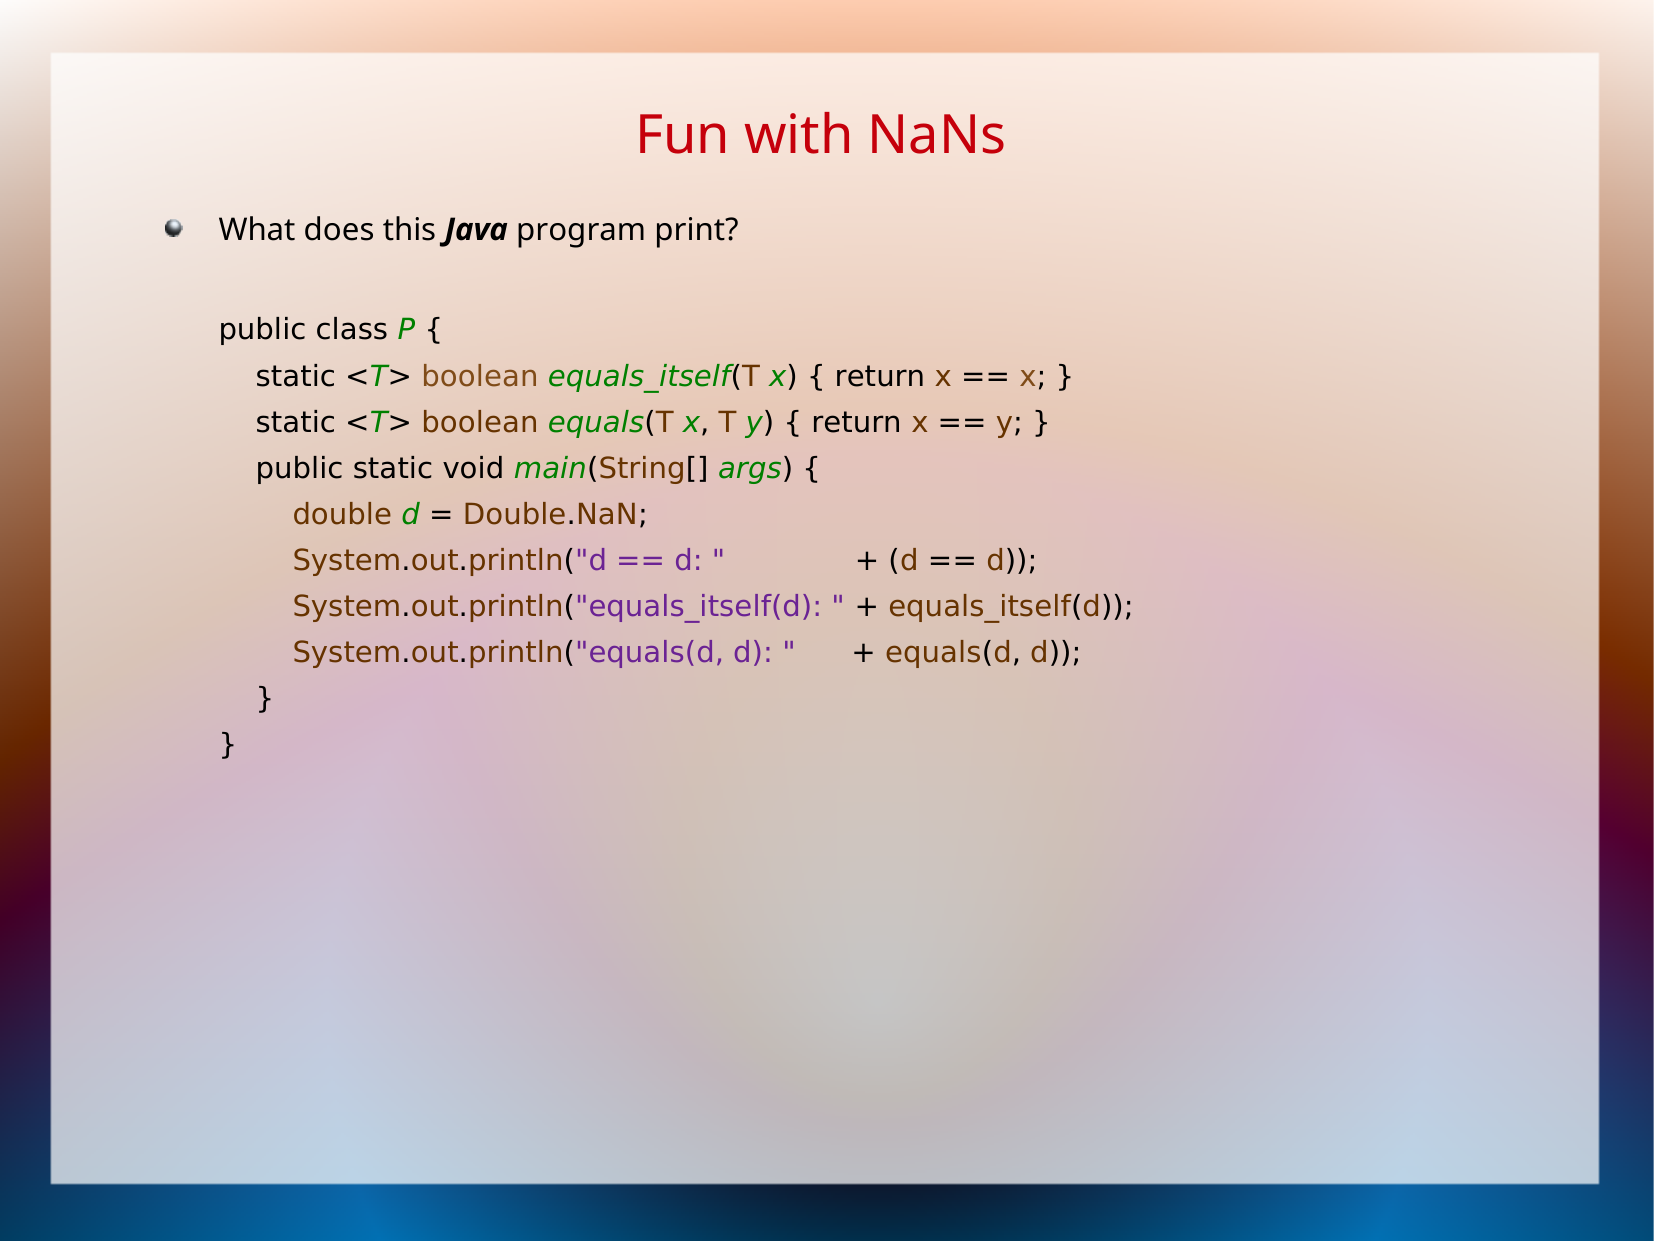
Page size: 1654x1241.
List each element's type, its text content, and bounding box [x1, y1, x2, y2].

title Fun with NaNs [76, 59, 1565, 207]
list What does this Java program print? public class P { static <T> boolean equals_itself(T x) { return x == x; } static <T> boolean equals(T x, T y) { return x == y; } public static void main(String[] args) { double d = Double.NaN; System.out.println("d == d: " + (d == d)); System.out.println("equals_itself(d): " + equals_itself(d)); System.out.println("equals(d, d): " + equals(d, d)); } } [147, 206, 1536, 932]
picture [0, 0, 1654, 1241]
